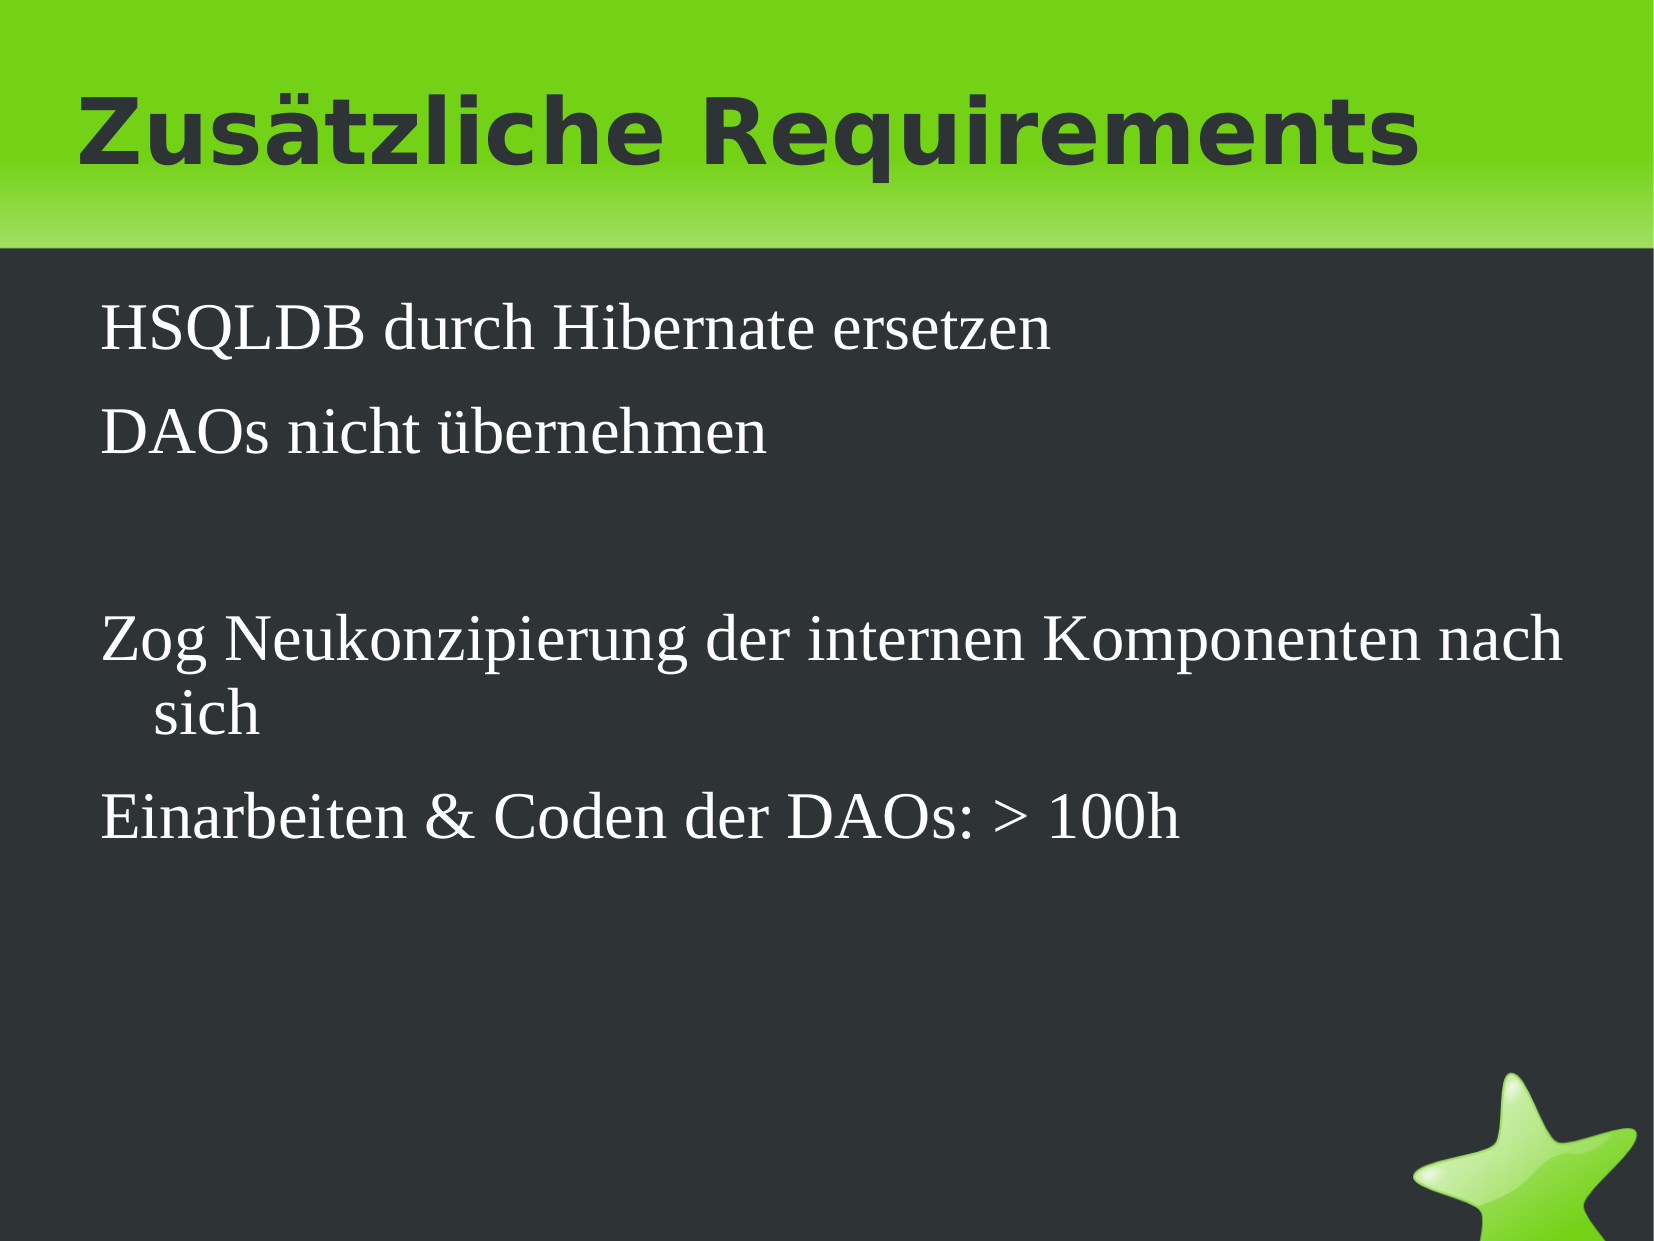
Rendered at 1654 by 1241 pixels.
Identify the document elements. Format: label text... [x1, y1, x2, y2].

picture [0, 0, 1654, 1241]
title Zusätzliche Requirements [76, 36, 1565, 229]
list HSQLDB durch Hibernate ersetzen DAOs nicht übernehmen Zog Neukonzipierung der internen Komponenten nach sich Einarbeiten & Coden der DAOs: > 100h [82, 290, 1571, 1094]
